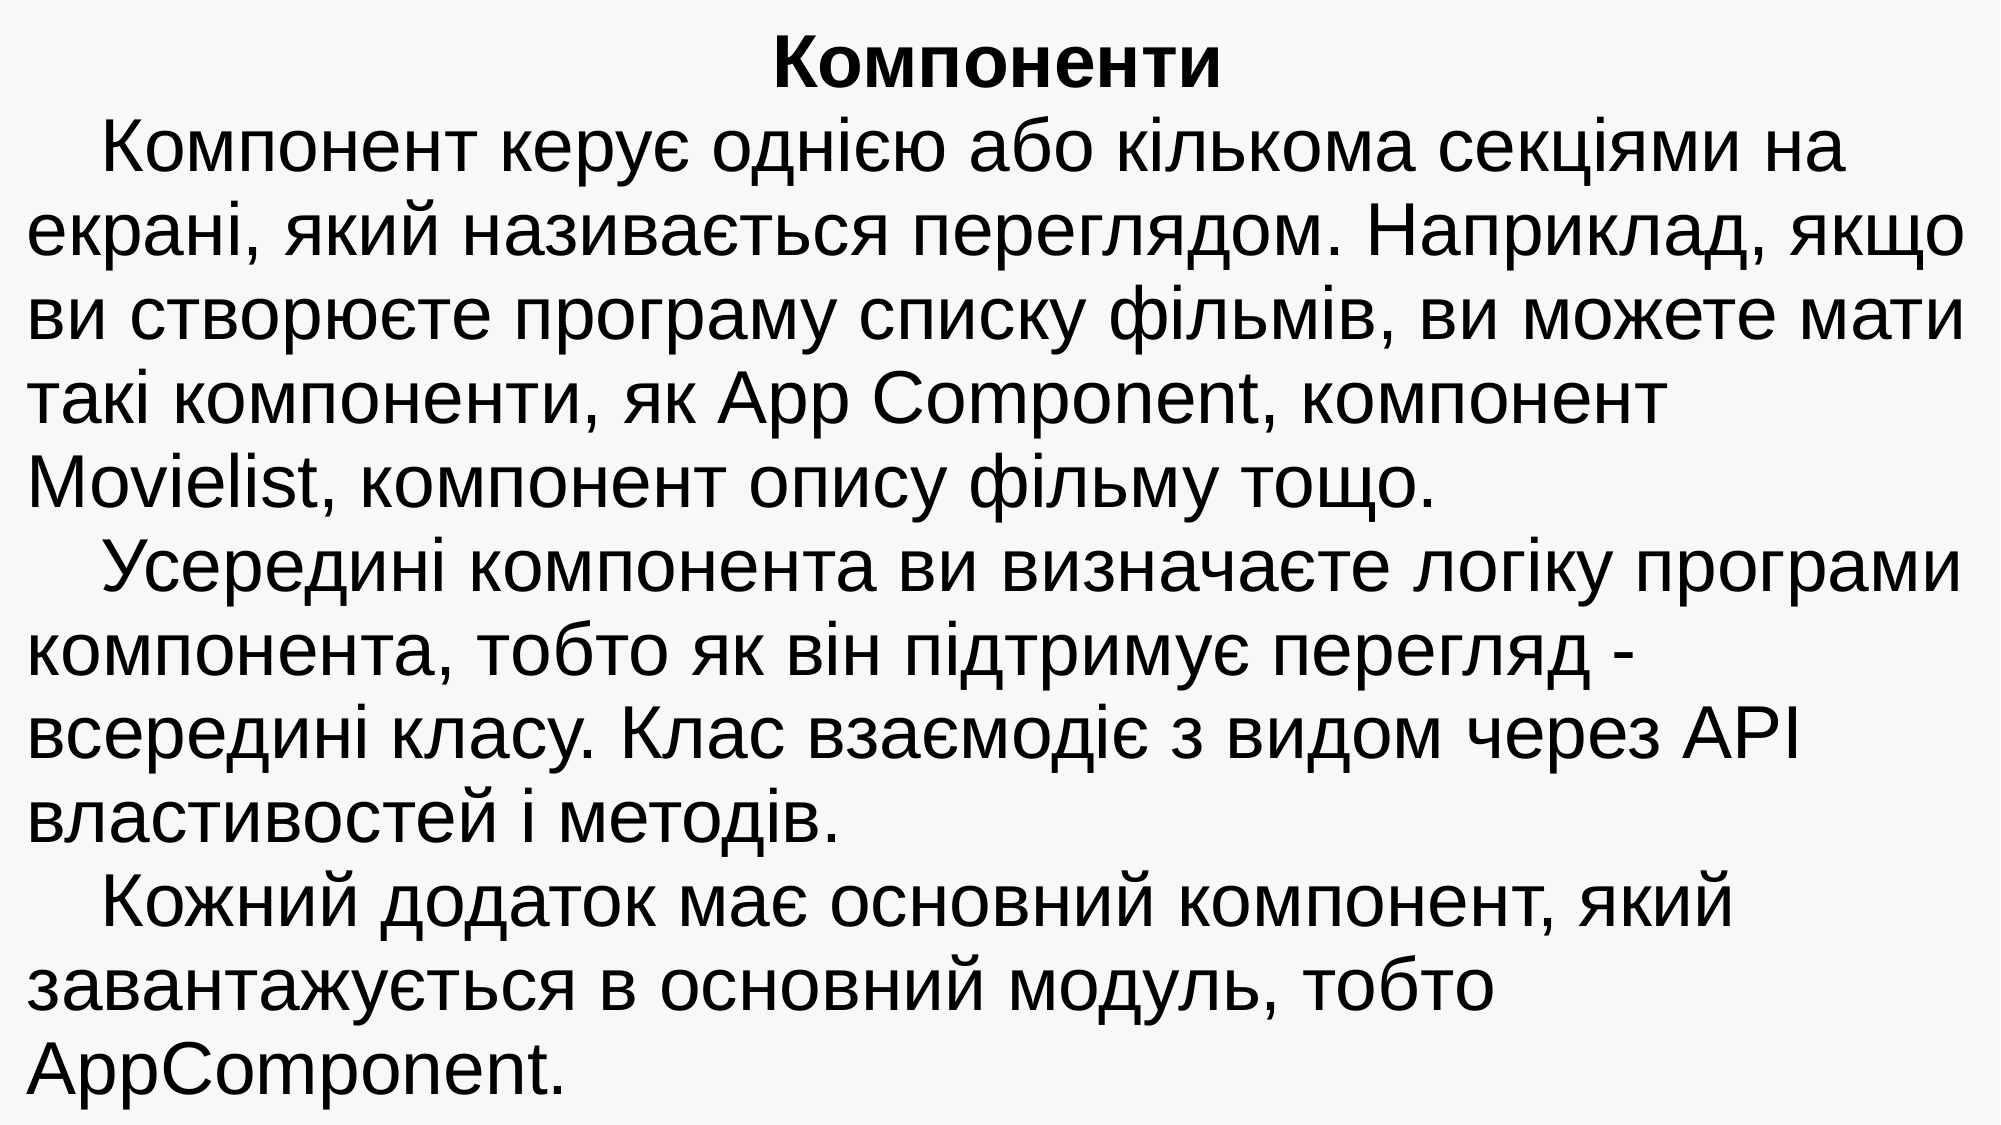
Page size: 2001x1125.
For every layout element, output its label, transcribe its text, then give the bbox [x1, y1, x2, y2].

text_box Компоненти Компонент керує однією або кількома секціями на екрані, який називається переглядом. Наприклад, якщо ви створюєте програму списку фільмів, ви можете мати такі компоненти, як App Component, компонент Movielist, компонент опису фільму тощо. Усередині компонента ви визначаєте логіку програми компонента, тобто як він підтримує перегляд - всередині класу. Клас взаємодіє з видом через API властивостей і методів. Кожний додаток має основний компонент, який завантажується в основний модуль, тобто AppComponent. [11, 11, 1985, 1119]
